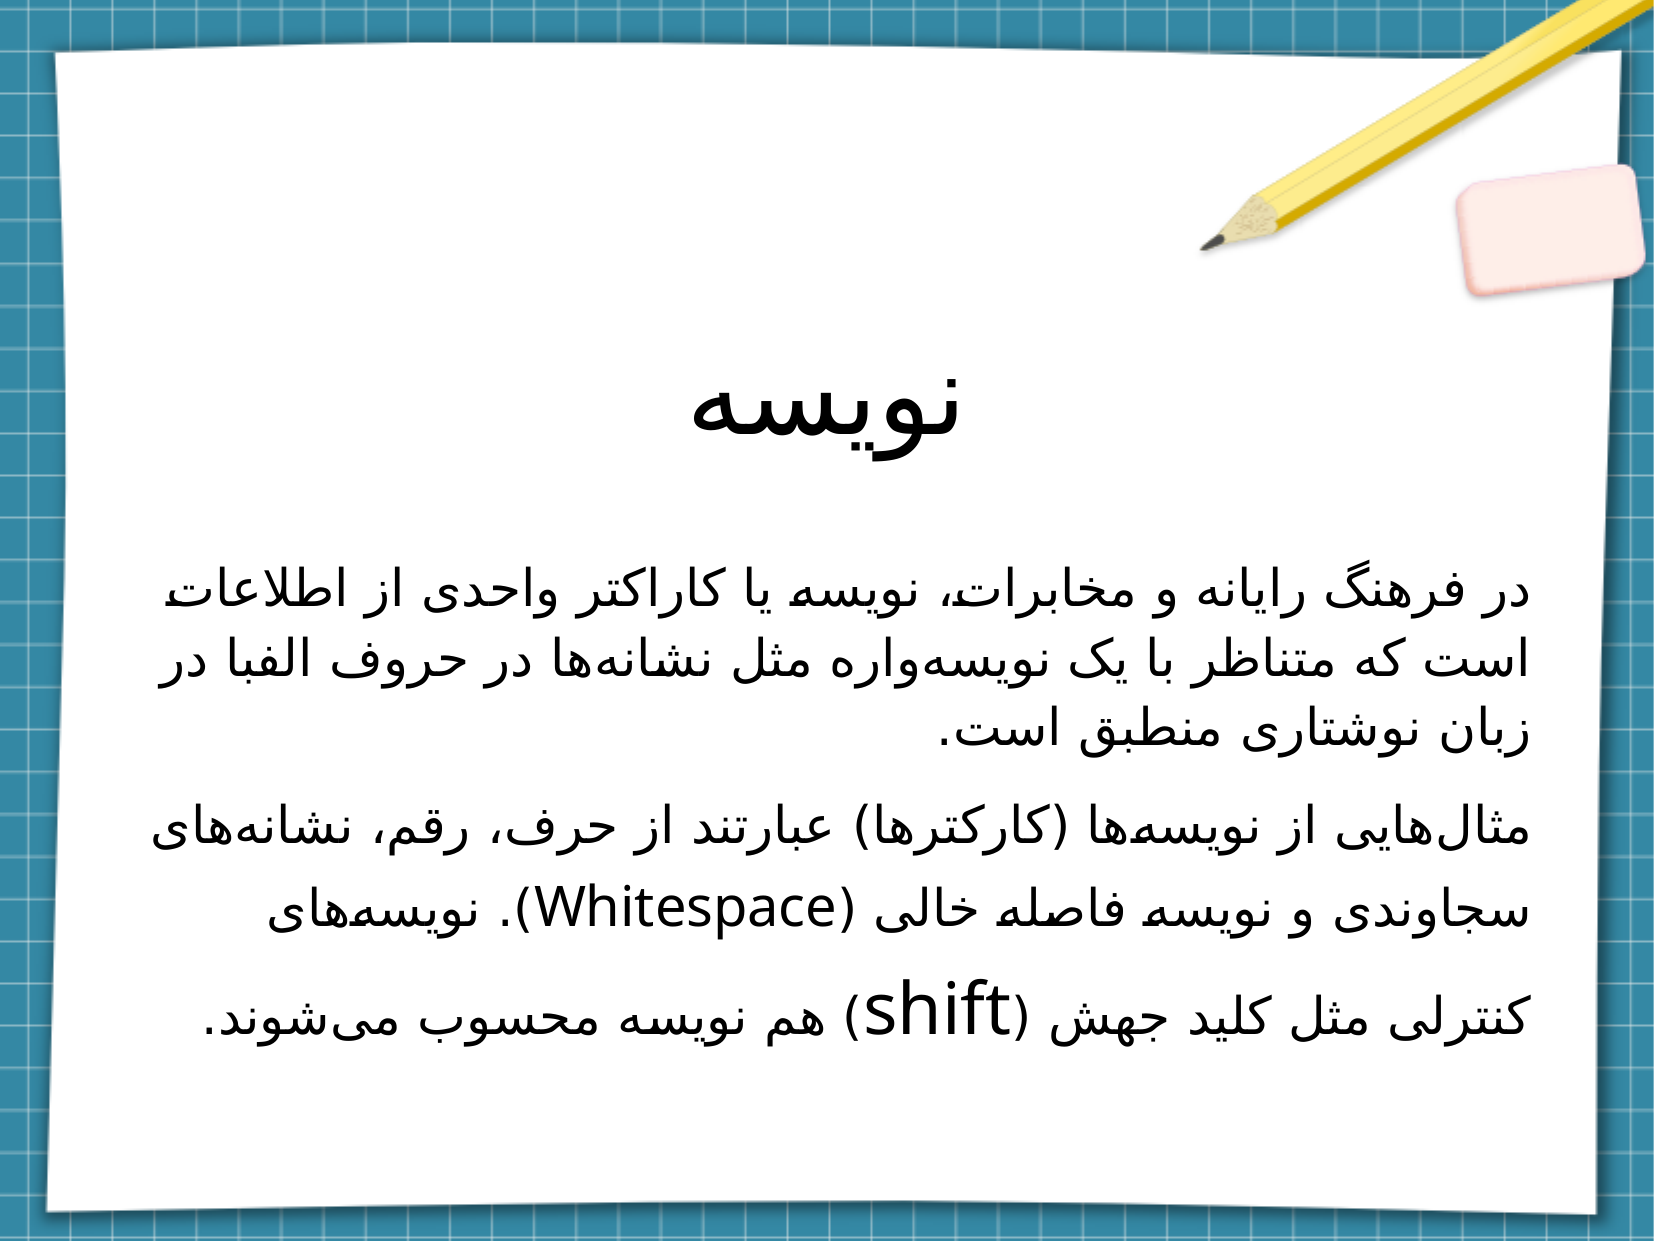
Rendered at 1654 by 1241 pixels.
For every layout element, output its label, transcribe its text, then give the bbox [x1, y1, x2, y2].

list در فرهنگ رایانه و مخابرات، نویسه یا کاراکتر واحدی از اطلاعات است که متناظر با یک نویسه‌واره مثل نشانه‌ها در حروف الفبا در زبان نوشتاری منطبق است. مثال‌هایی از نویسه‌ها (کارکترها) عبارتند از حرف، رقم، نشانه‌های سجاوندی و نویسه فاصله خالی (Whitespace). نویسه‌های کنترلی مثل کلید جهش (shift) هم نویسه محسوب می‌شوند. [112, 549, 1601, 1063]
picture [0, 0, 1654, 1241]
title نویسه [82, 291, 1571, 499]
